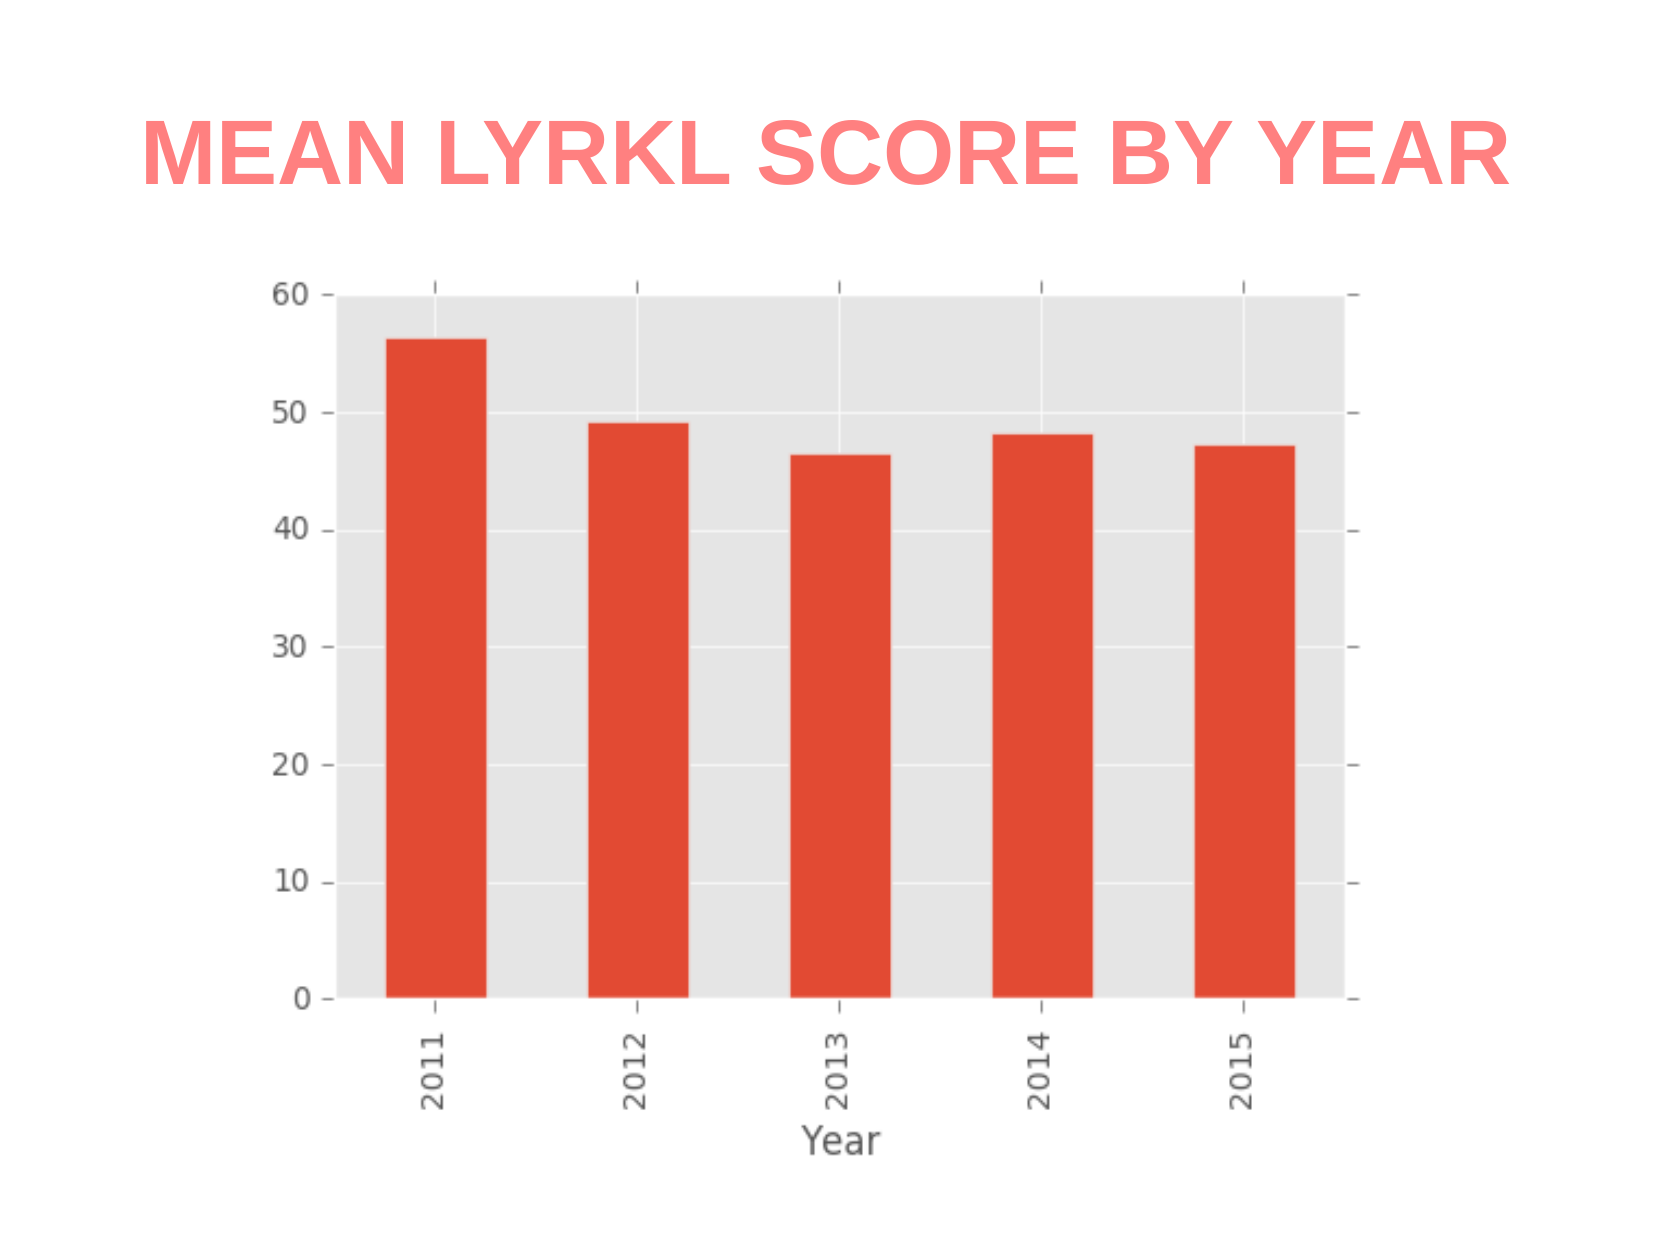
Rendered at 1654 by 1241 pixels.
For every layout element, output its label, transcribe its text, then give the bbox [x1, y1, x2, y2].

title MEAN LYRKL SCORE BY YEAR [82, 49, 1571, 257]
picture [250, 258, 1366, 1186]
